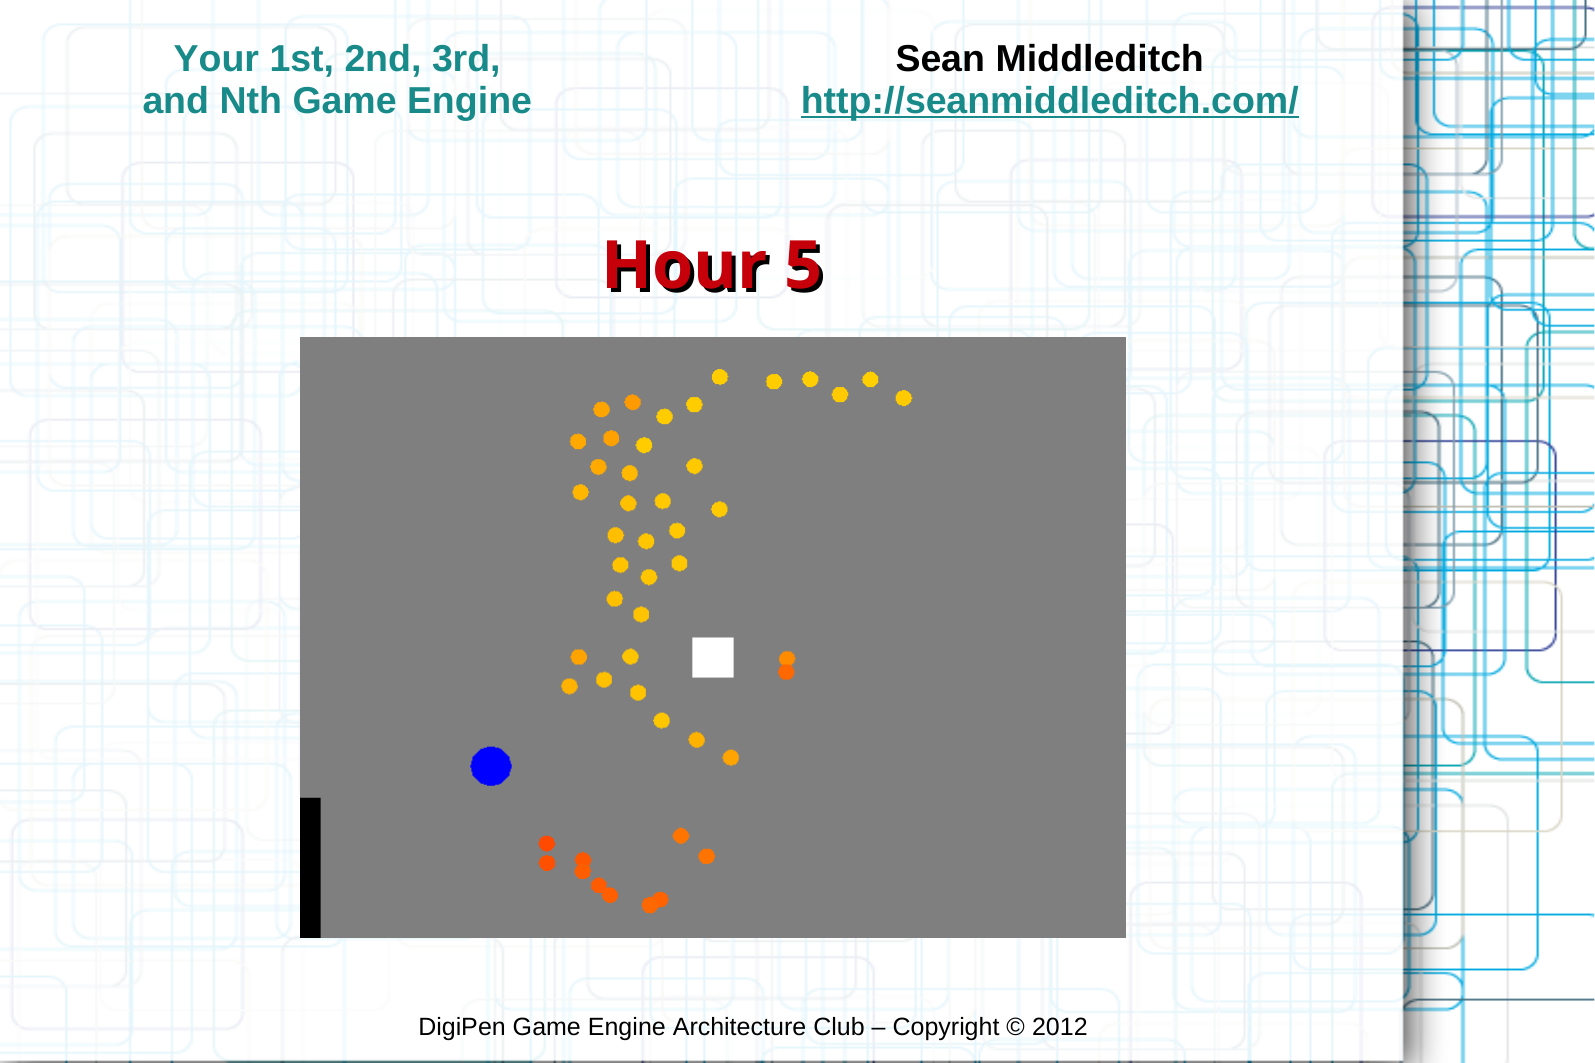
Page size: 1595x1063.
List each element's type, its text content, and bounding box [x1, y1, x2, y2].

list Sean Middleditch http://seanmiddleditch.com/ [787, 37, 1313, 151]
title Hour 5 [75, 225, 1351, 301]
list Your 1st, 2nd, 3rd, and Nth Game Engine [75, 37, 601, 151]
list DigiPen Game Engine Architecture Club – Copyright © 2012 [75, 1012, 1363, 1051]
picture [0, 0, 1595, 1063]
